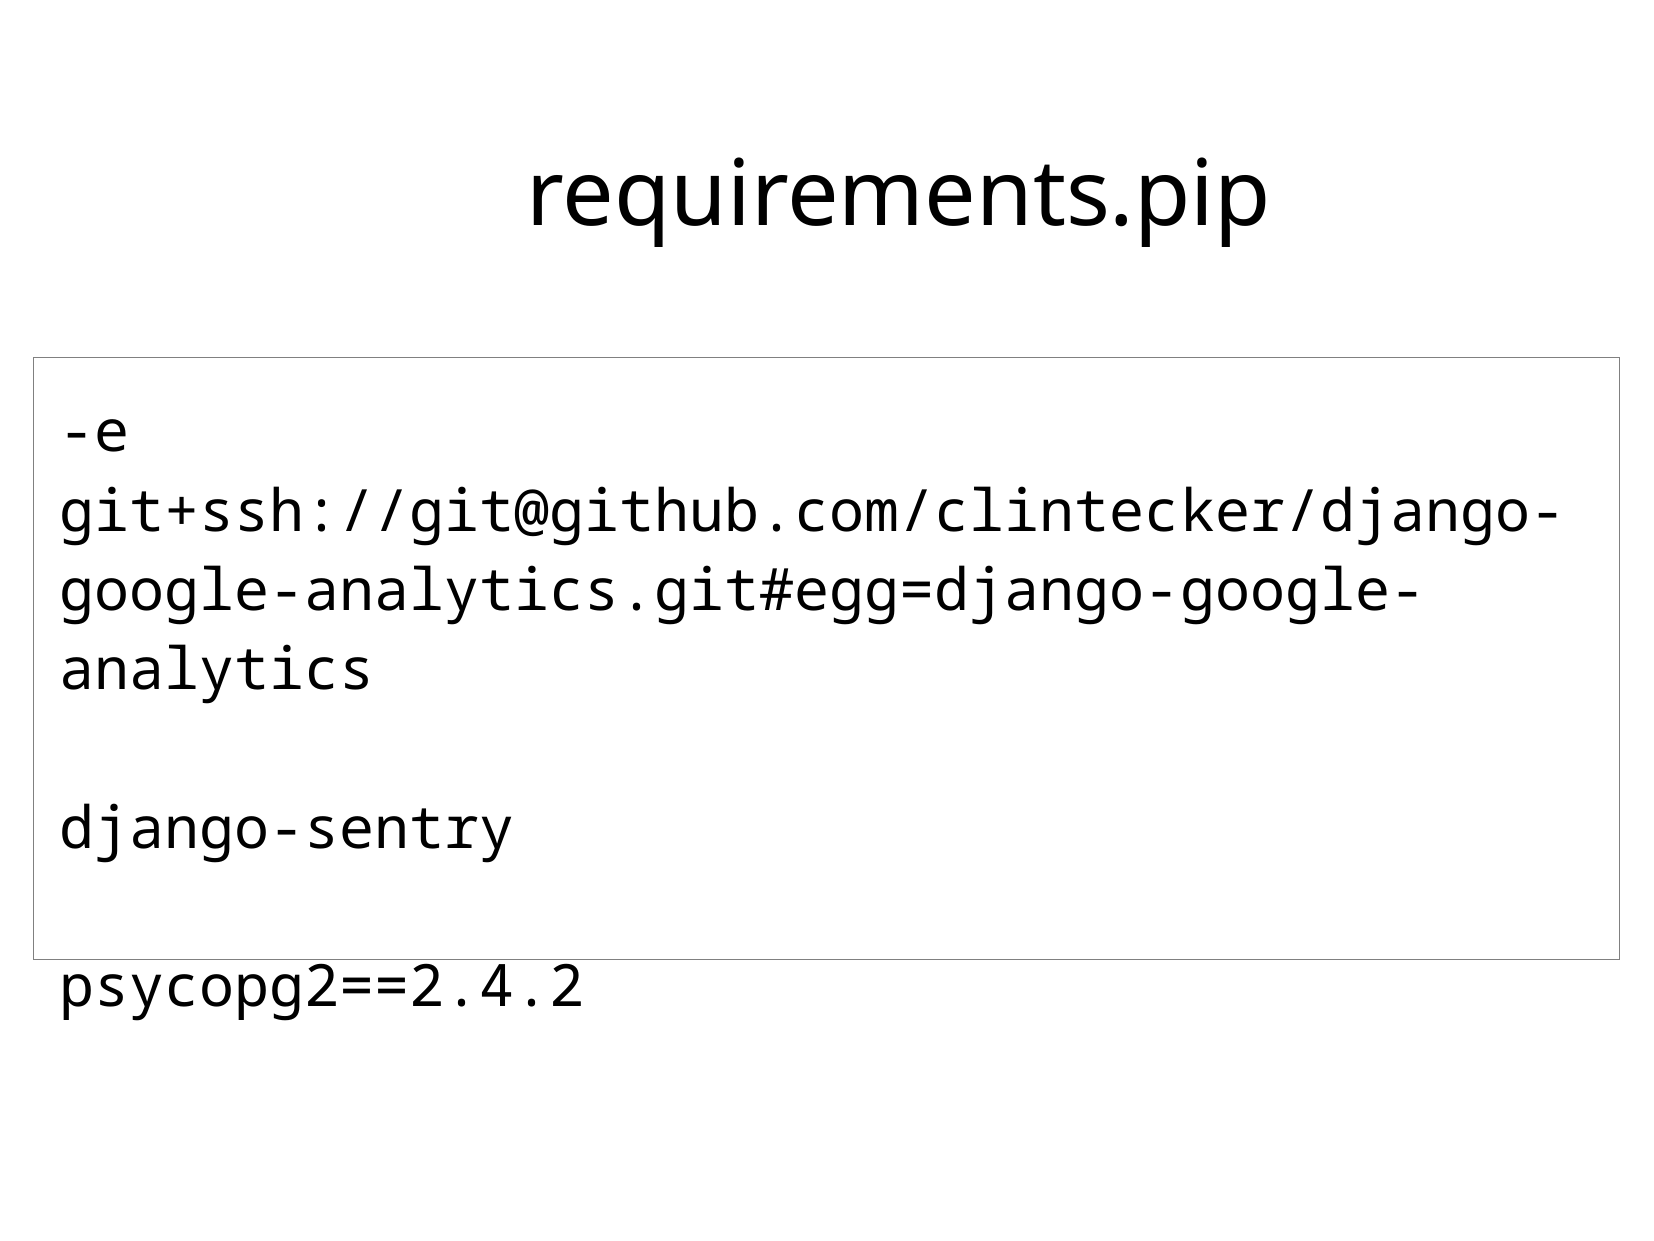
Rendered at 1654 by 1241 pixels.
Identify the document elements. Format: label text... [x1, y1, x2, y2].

text_box -e git+ssh://git@github.com/clintecker/django-google-analytics.git#egg=django-google-analytics django-sentry psycopg2==2.4.2 [45, 382, 1606, 959]
text_box requirements.pip [512, 120, 1406, 247]
text_box -e git+ssh://git@github.com/clintecker/django-google-analytics.git#egg=django-google-analytics django-sentry psycopg2==2.4.2 [45, 960, 1606, 1193]
